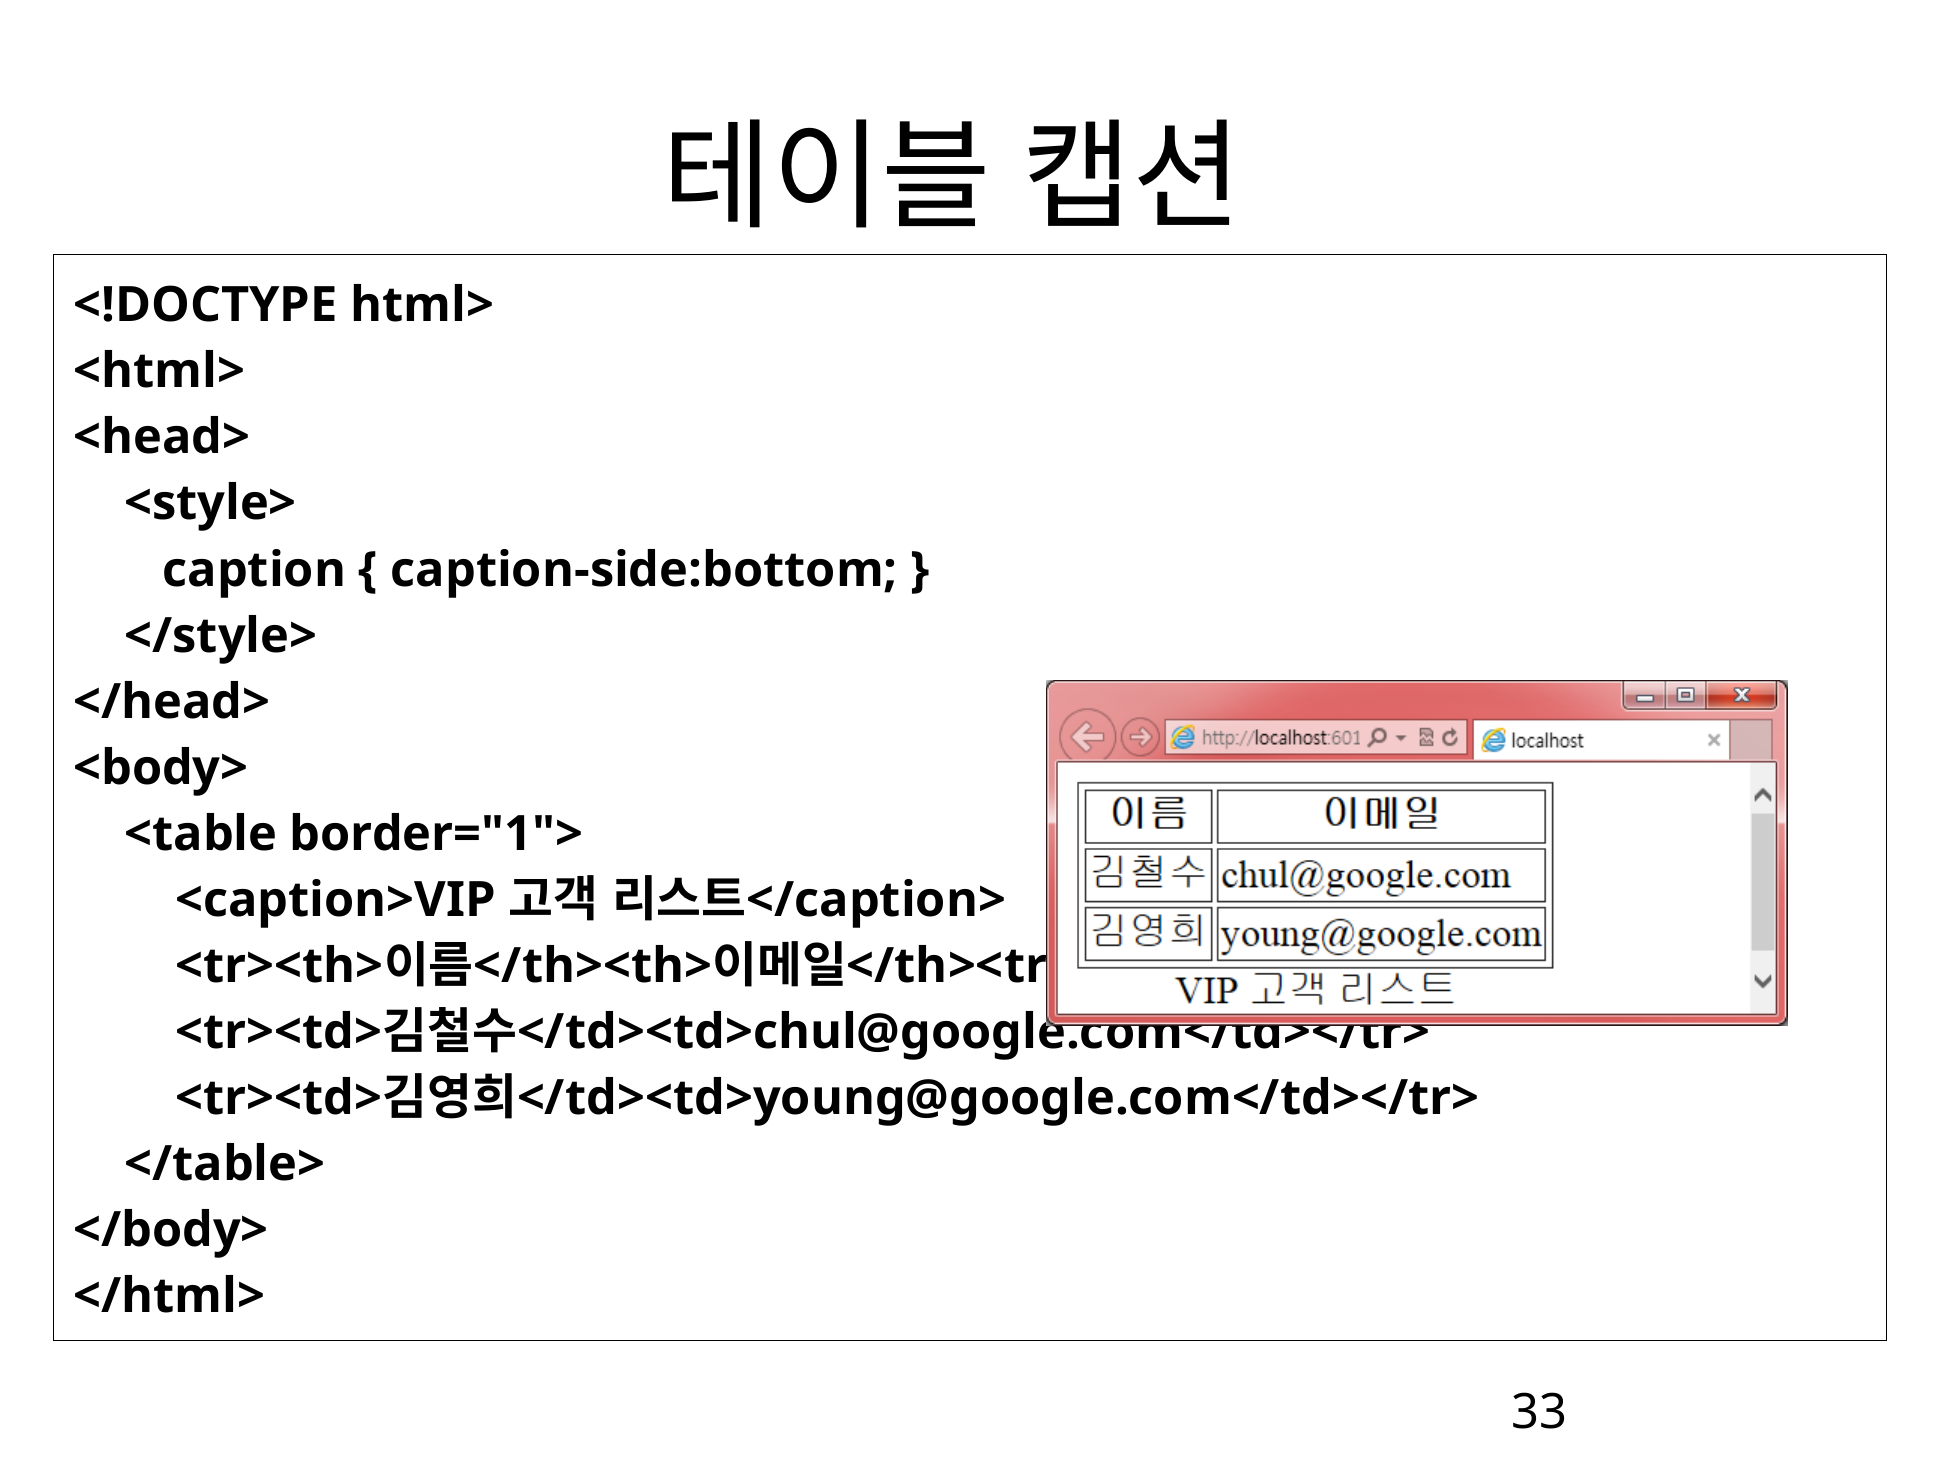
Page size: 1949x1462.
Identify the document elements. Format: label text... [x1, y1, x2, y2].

title 테이블 캡션 [156, 92, 1749, 254]
picture [1046, 680, 1788, 1026]
text_box <!DOCTYPE html> <html> <head> <style> caption { caption-side:bottom; } </style> </head> <body> <table border="1"> <caption>VIP 고객 리스트</caption> <tr><th>이름</th><th>이메일</th><tr> <tr><td>김철수</td><td>chul@google.com</td></tr> <tr><td>김영희</td><td>young@google.com</td></tr> </table> </body> </html> [53, 254, 1887, 1341]
slide_number <숫자> [1496, 1372, 1899, 1462]
